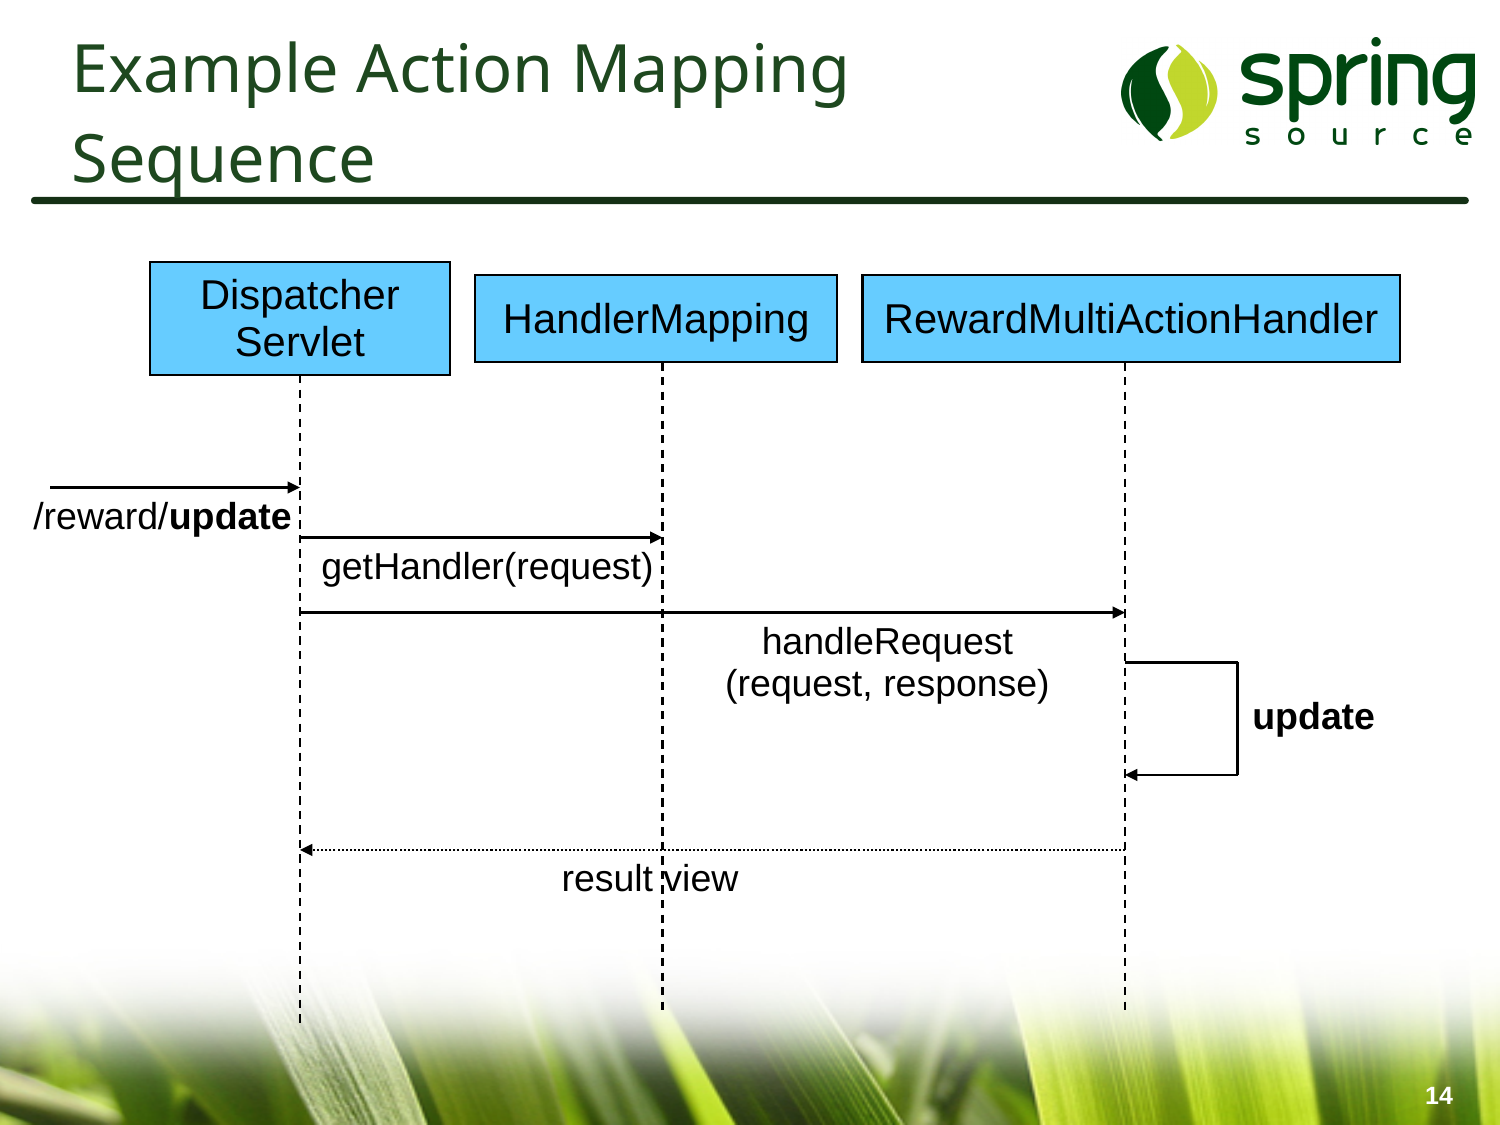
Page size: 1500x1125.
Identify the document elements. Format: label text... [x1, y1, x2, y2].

text_box HandlerMapping [474, 274, 838, 363]
text_box /reward/update [0, 487, 351, 545]
text_box result view [462, 849, 838, 908]
text_box RewardMultiActionHandler [862, 274, 1401, 363]
title Example Action Mapping Sequence [56, 13, 1089, 191]
picture [1121, 37, 1475, 145]
text_box handleRequest (request, response) [699, 612, 1076, 712]
text_box Dispatcher Servlet [150, 262, 451, 375]
picture [0, 944, 1500, 1125]
text_box getHandler(request) [300, 537, 676, 595]
text_box update [1237, 687, 1451, 745]
